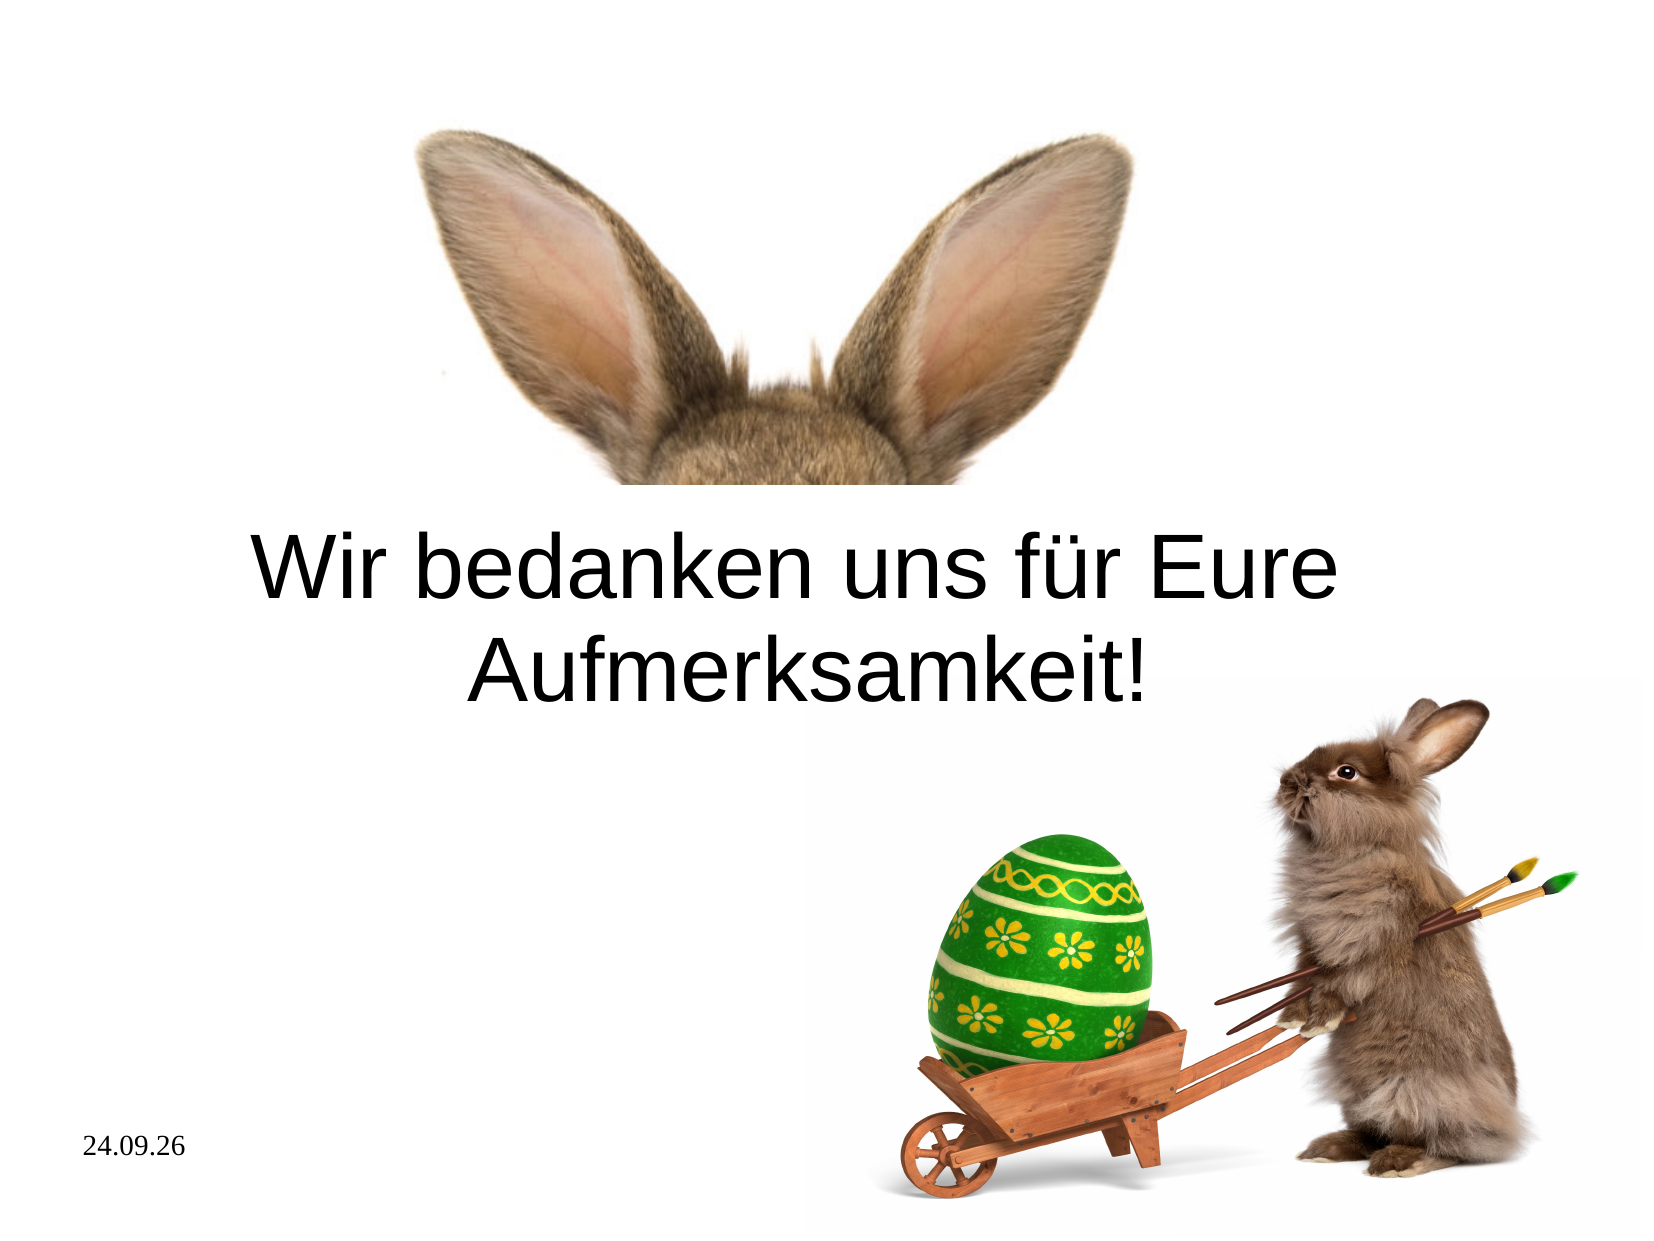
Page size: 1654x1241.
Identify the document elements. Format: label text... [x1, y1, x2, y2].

picture [389, 104, 1171, 485]
title Wir bedanken uns für Eure Aufmerksamkeit! [82, 90, 1536, 1146]
picture [805, 678, 1641, 1235]
